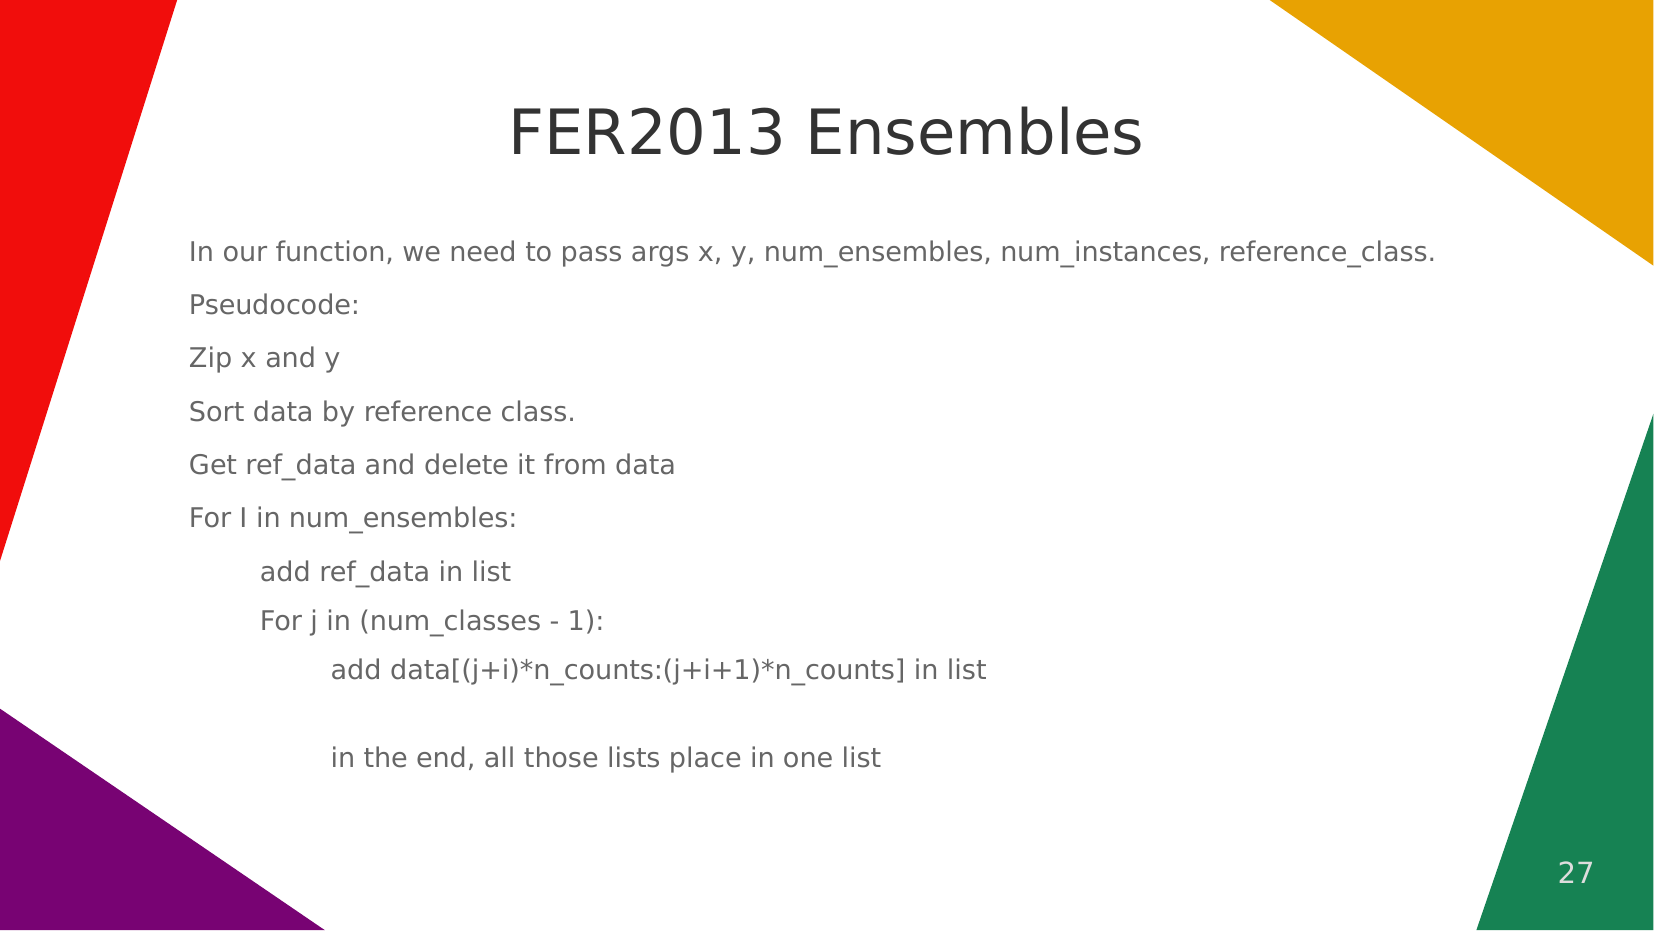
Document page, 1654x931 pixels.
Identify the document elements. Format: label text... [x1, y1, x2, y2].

list In our function, we need to pass args x, y, num_ensembles, num_instances, reference_class. Pseudocode: Zip x and y Sort data by reference class. Get ref_data and delete it from data For I in num_ensembles: add ref_data in list For j in (num_classes - 1): add data[(j+i)*n_counts:(j+i+1)*n_counts] in list in the end, all those lists place in one list [118, 236, 1536, 827]
title FER2013 Ensembles [118, 59, 1536, 207]
